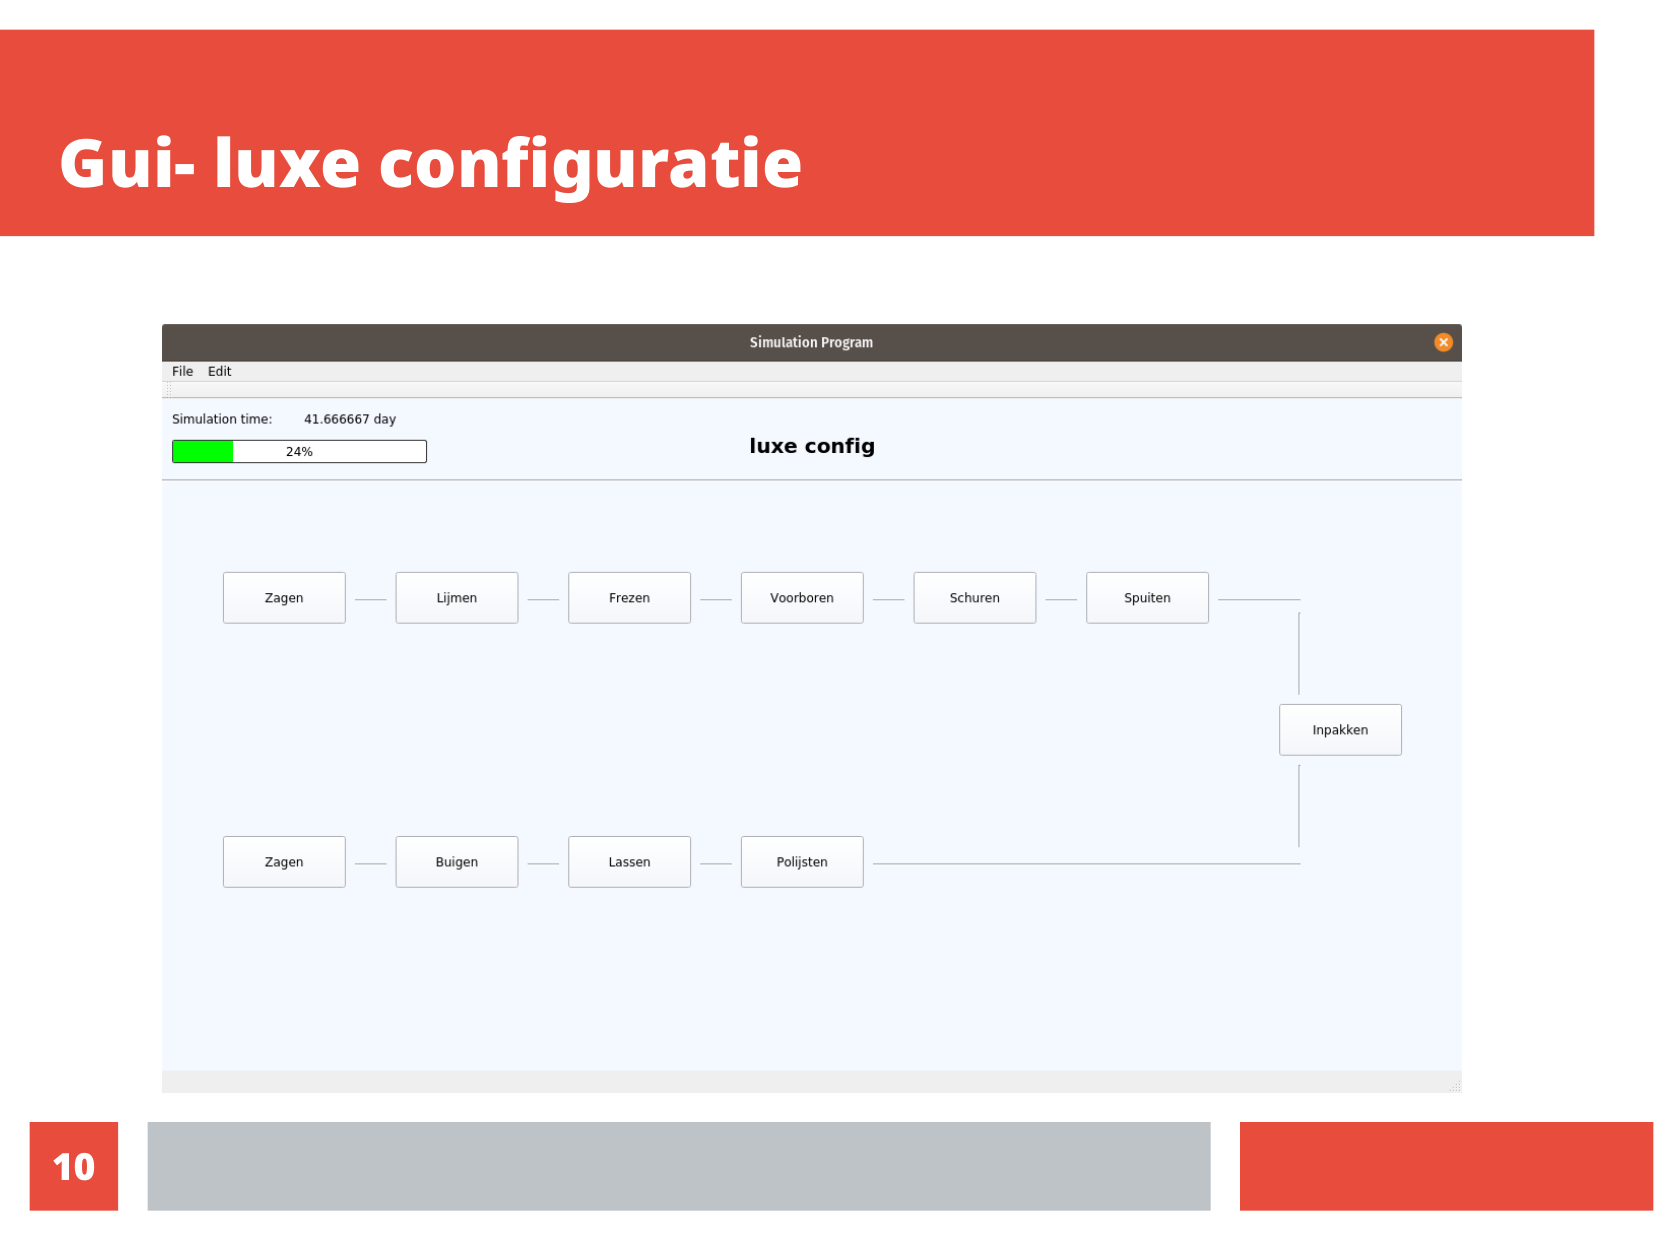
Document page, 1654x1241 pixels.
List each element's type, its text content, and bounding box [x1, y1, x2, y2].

picture [162, 324, 1462, 1093]
title Gui- luxe configuratie [59, 59, 1595, 207]
